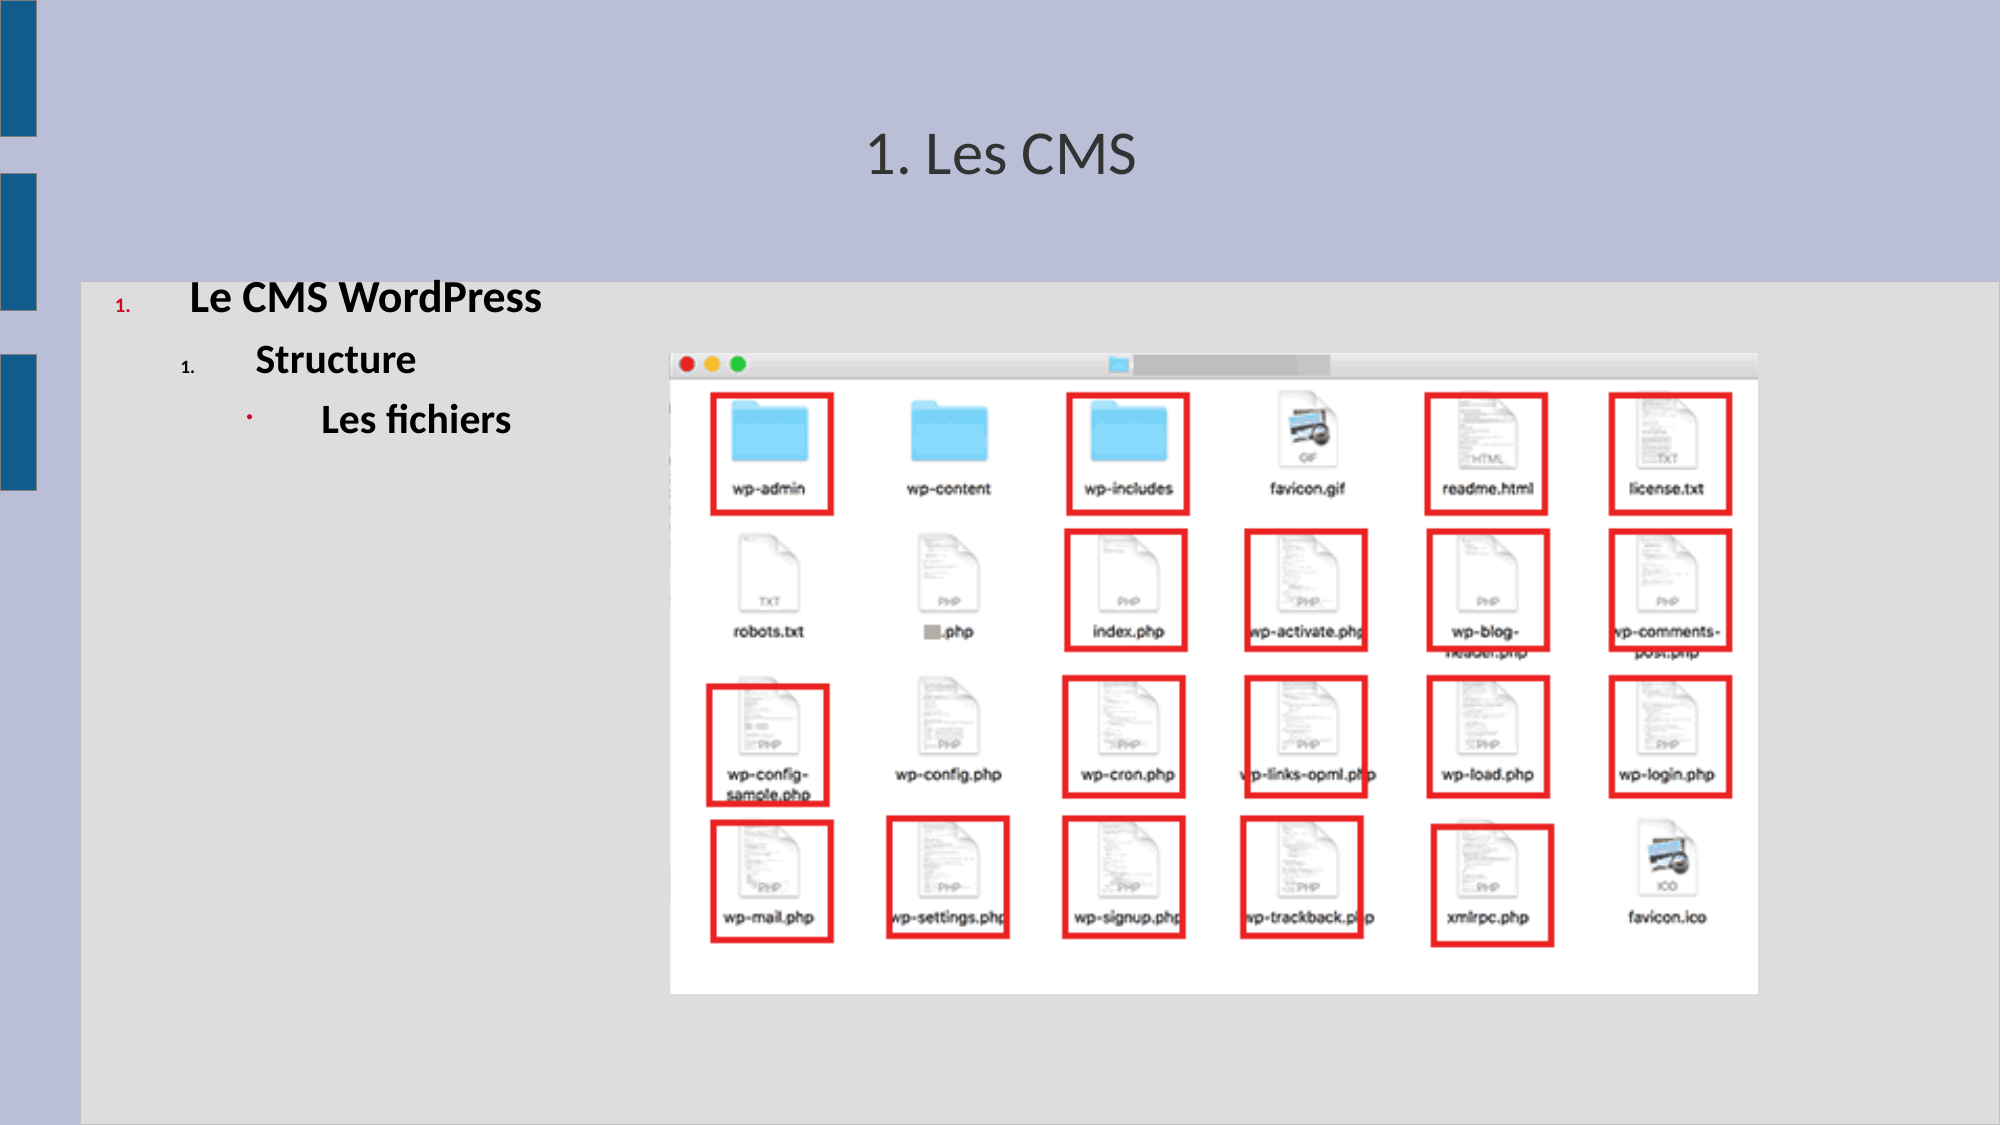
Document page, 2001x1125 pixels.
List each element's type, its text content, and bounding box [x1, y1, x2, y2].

text_box Le CMS WordPress Structure Les fichiers [112, 254, 546, 443]
title 1. Les CMS [859, 109, 1141, 300]
picture [669, 353, 1758, 994]
